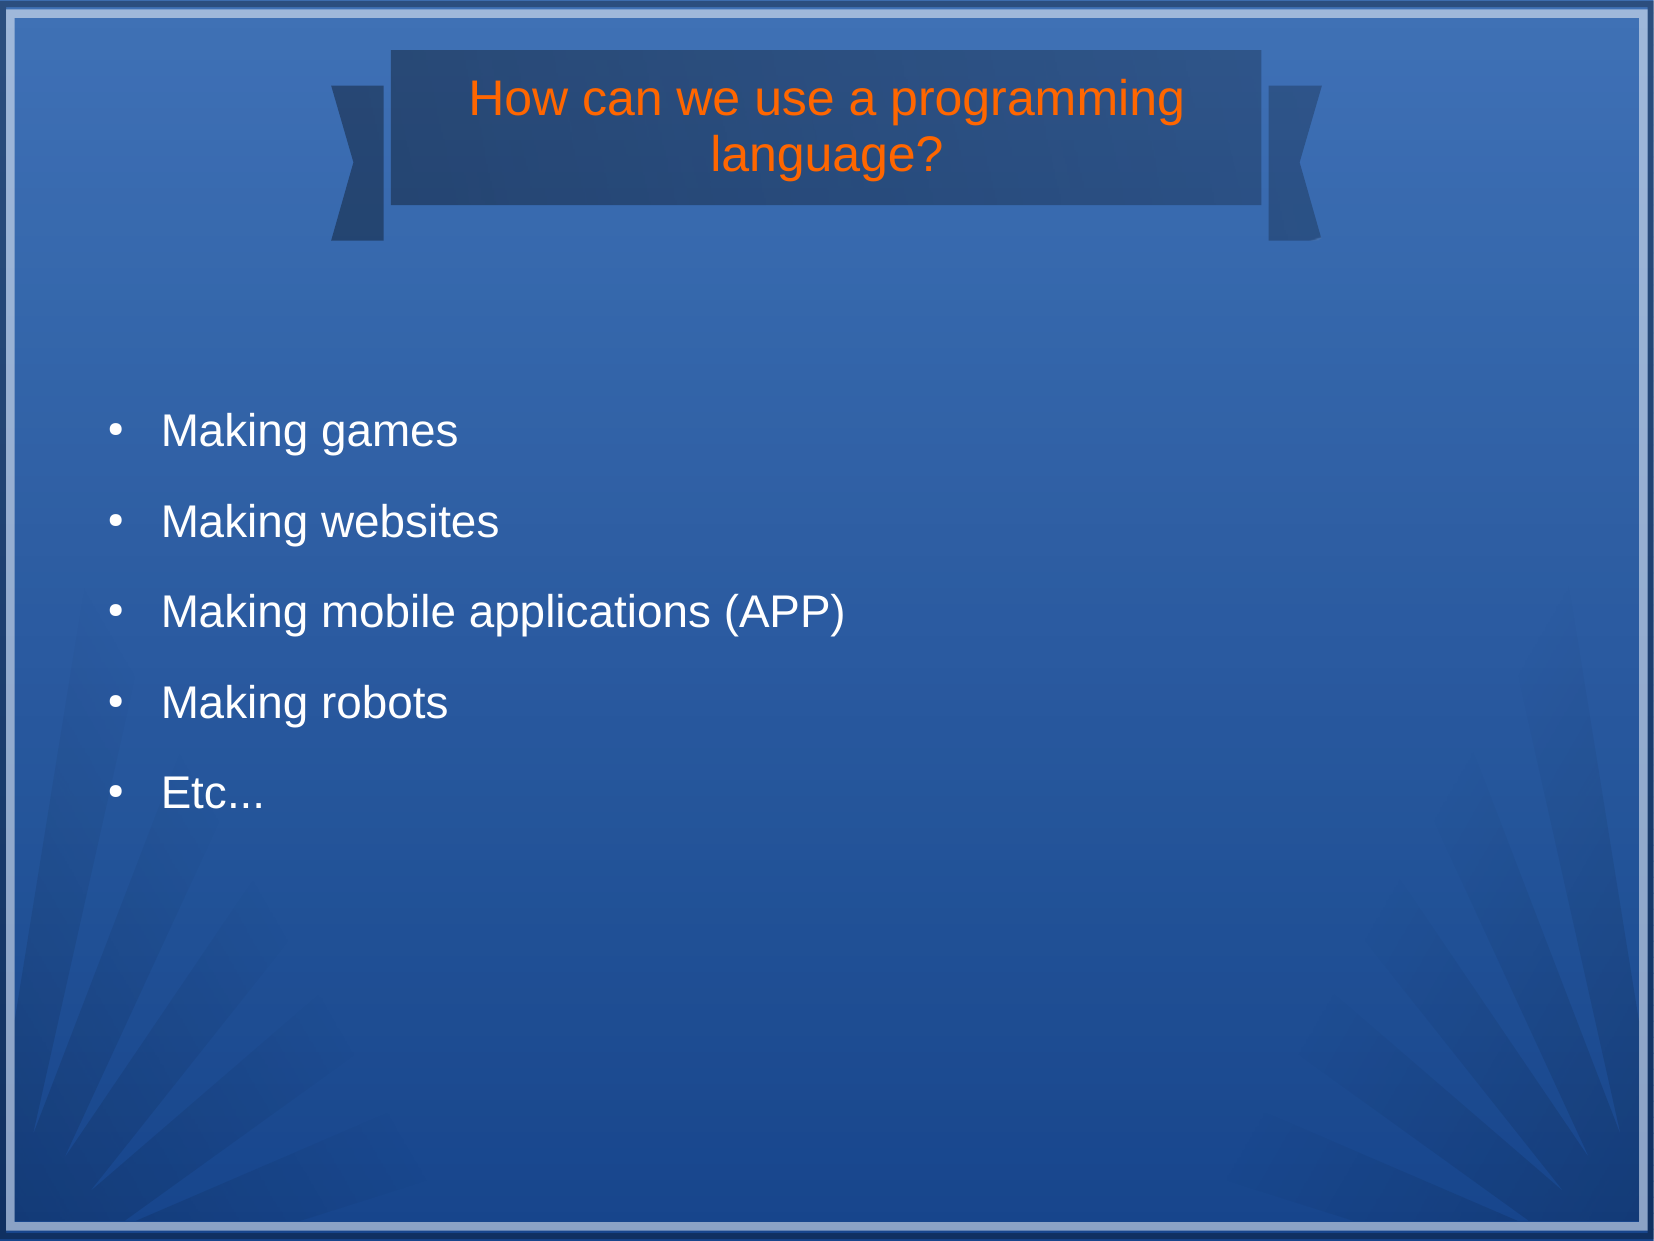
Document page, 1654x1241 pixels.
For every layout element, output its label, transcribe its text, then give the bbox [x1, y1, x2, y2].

list Making games Making websites Making mobile applications (APP) Making robots Etc... [90, 405, 1579, 1241]
title How can we use a programming language? [389, 47, 1264, 205]
